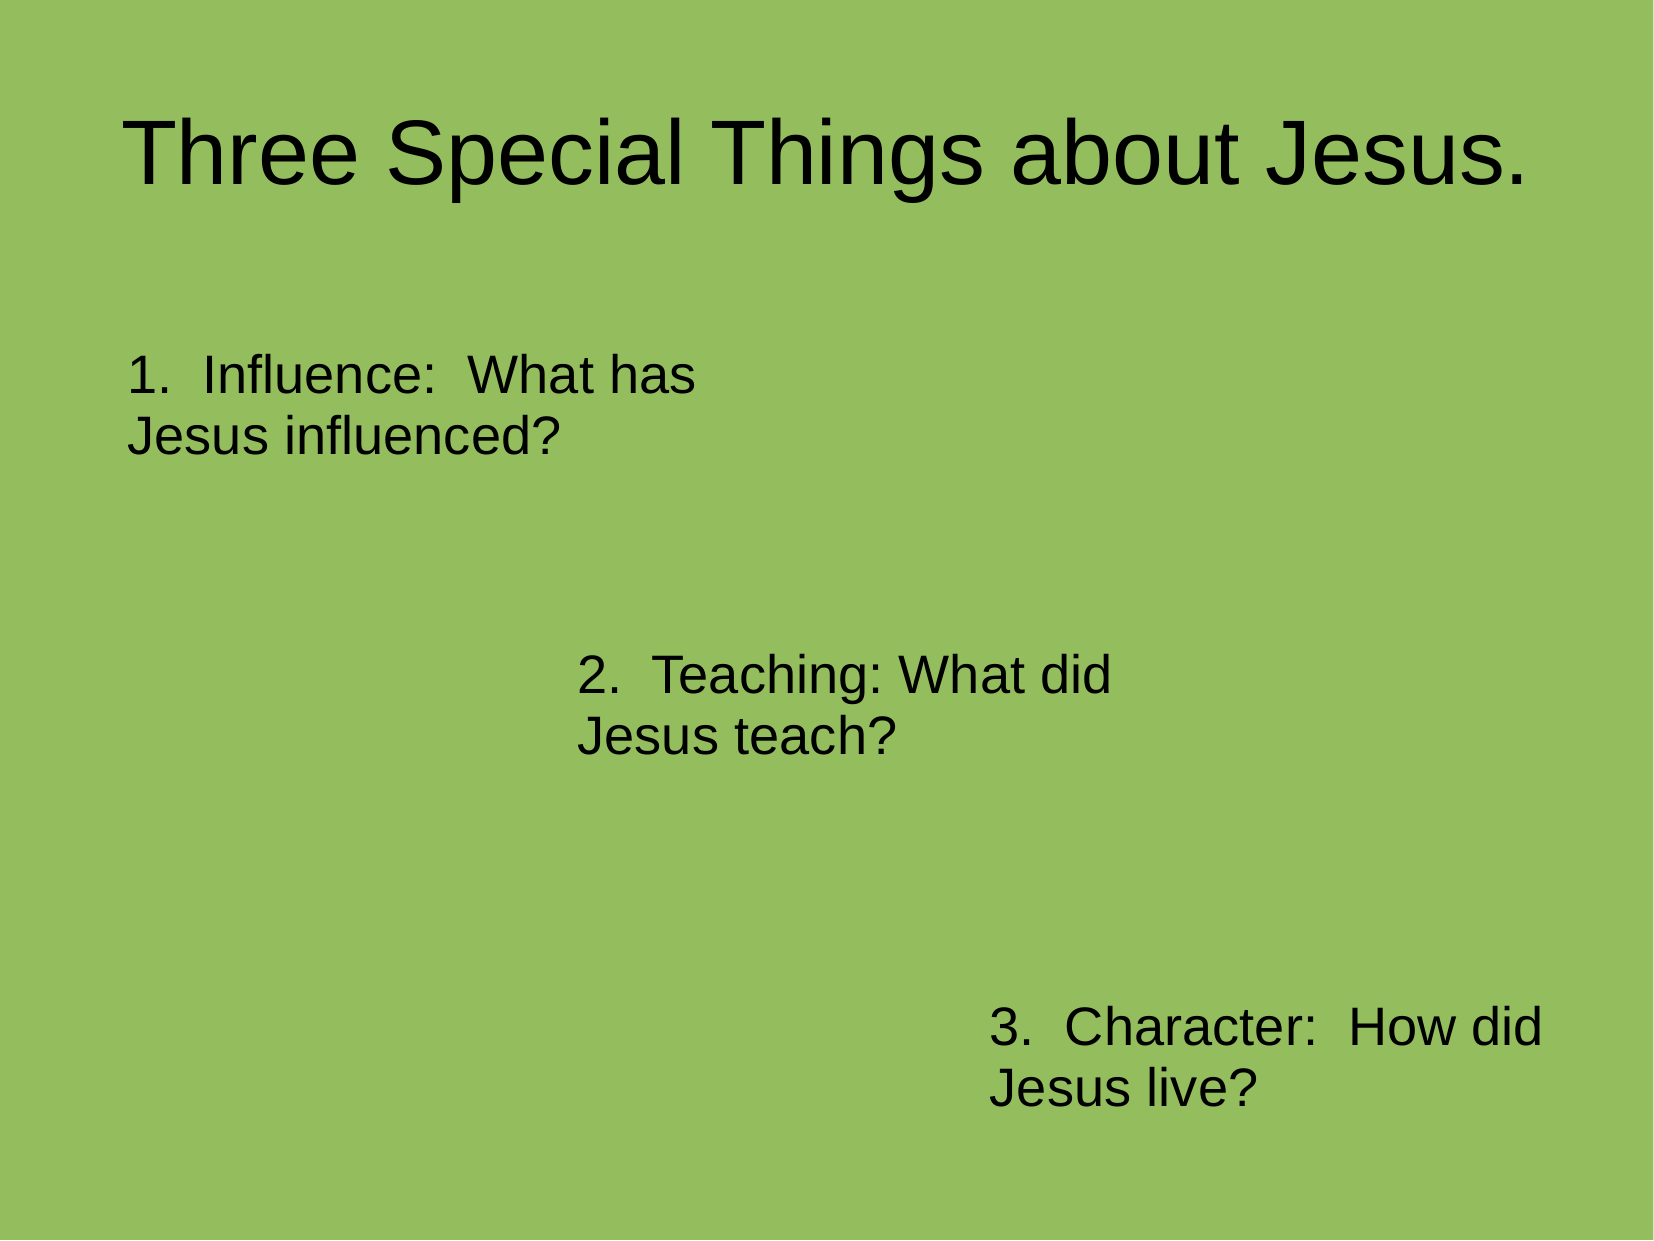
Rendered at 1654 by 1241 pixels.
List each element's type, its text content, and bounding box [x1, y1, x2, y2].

text_box 1. Influence: What has Jesus influenced? [112, 337, 826, 474]
text_box 2. Teaching: What did Jesus teach? [562, 637, 1129, 774]
title Three Special Things about Jesus. [82, 56, 1571, 250]
text_box 3. Character: How did Jesus live? [975, 989, 1560, 1126]
